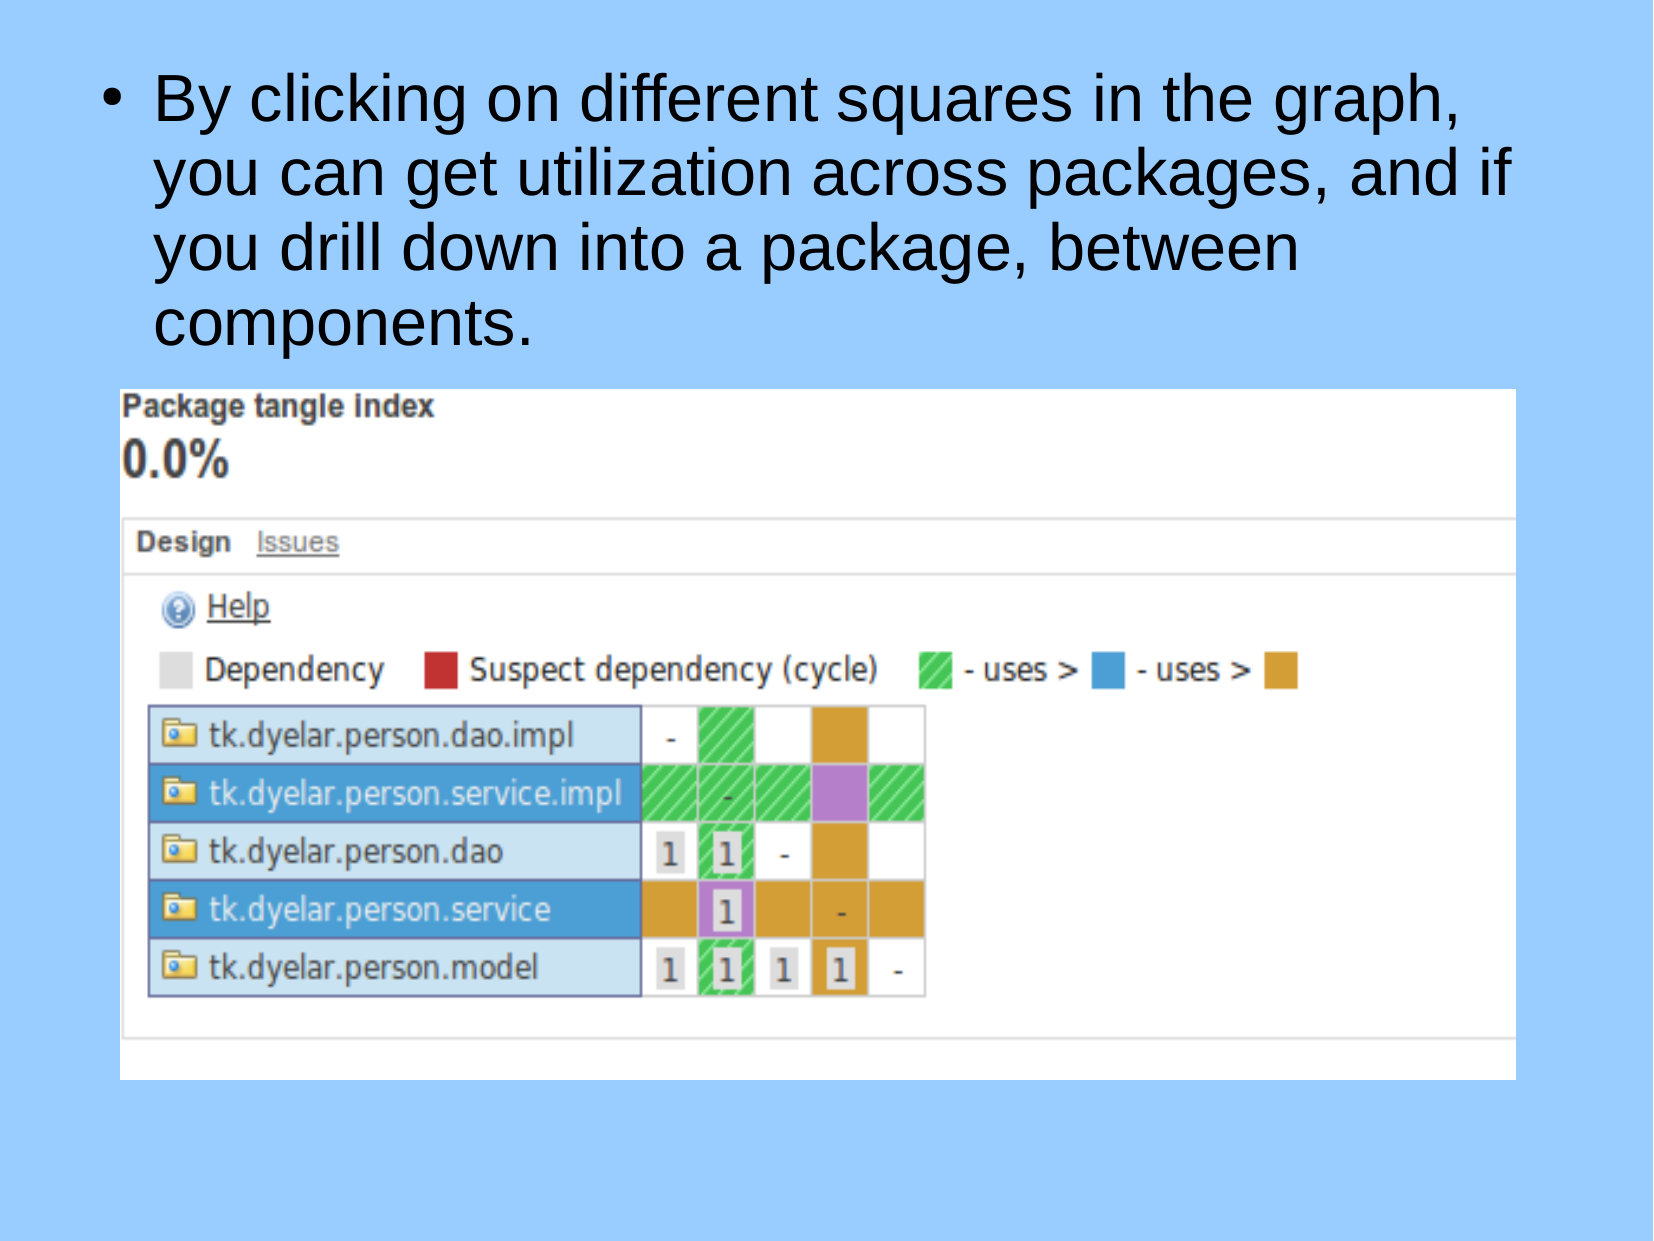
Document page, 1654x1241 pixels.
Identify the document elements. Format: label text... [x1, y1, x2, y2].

picture [120, 389, 1516, 1081]
list By clicking on different squares in the graph, you can get utilization across packages, and if you drill down into a package, between components. [82, 60, 1571, 781]
